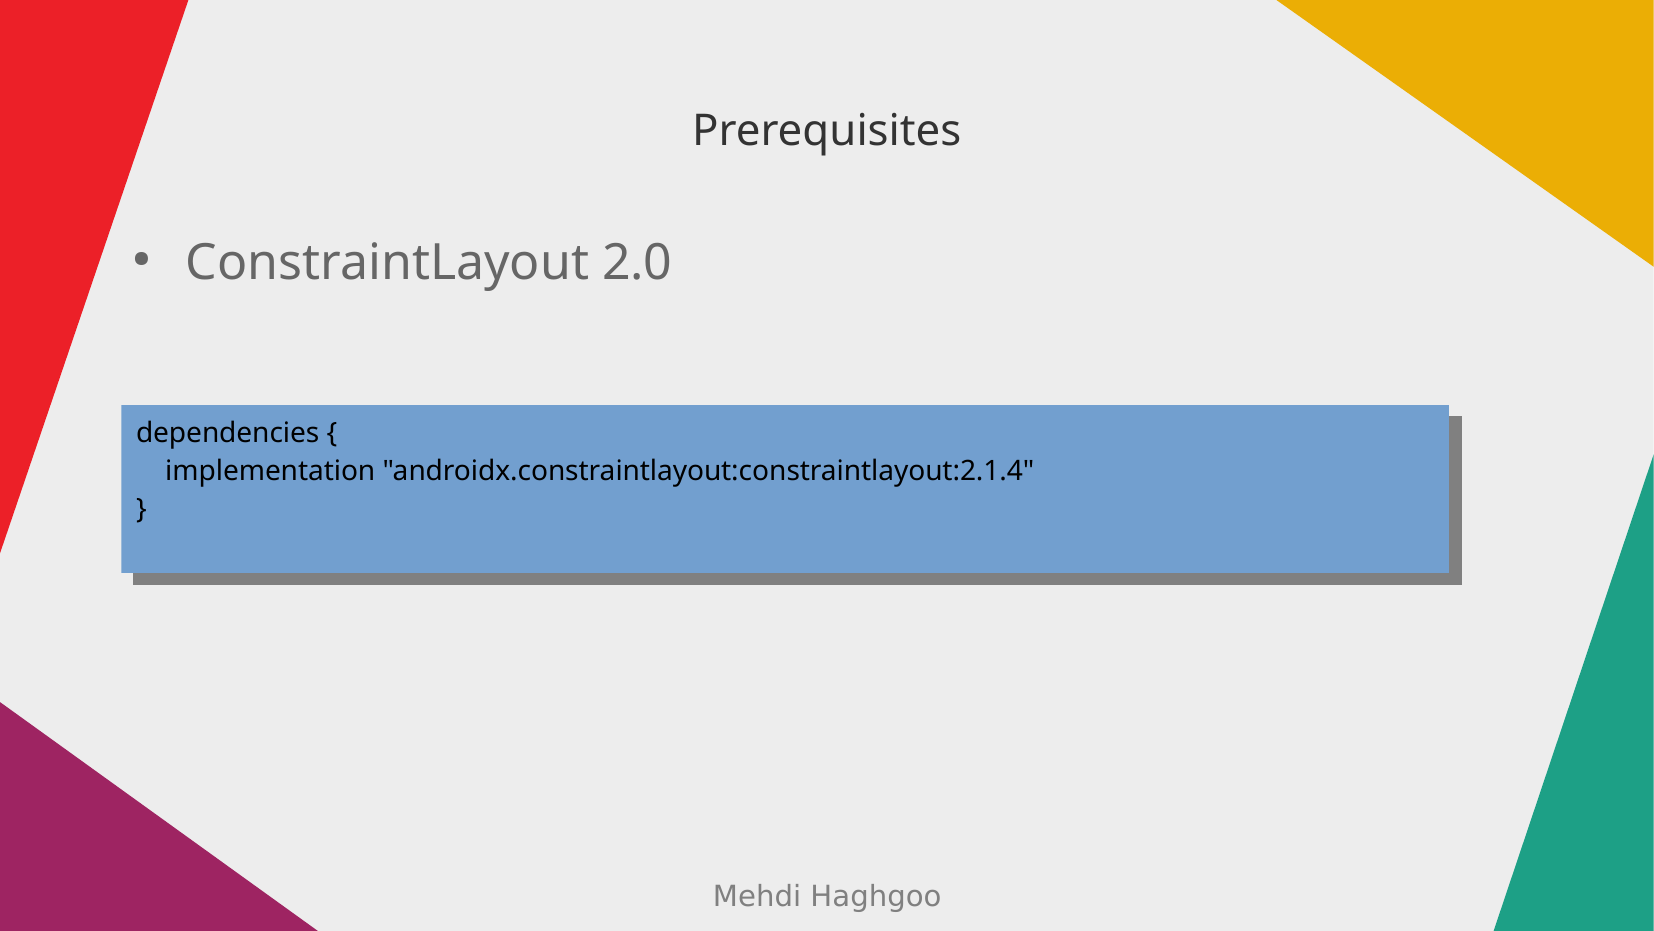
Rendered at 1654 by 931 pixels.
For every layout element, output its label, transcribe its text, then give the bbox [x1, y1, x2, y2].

title Prerequisites [114, 54, 1539, 203]
text_box dependencies { implementation "androidx.constraintlayout:constraintlayout:2.1.4" } [121, 405, 1449, 545]
list ConstraintLayout 2.0 [114, 226, 1539, 775]
